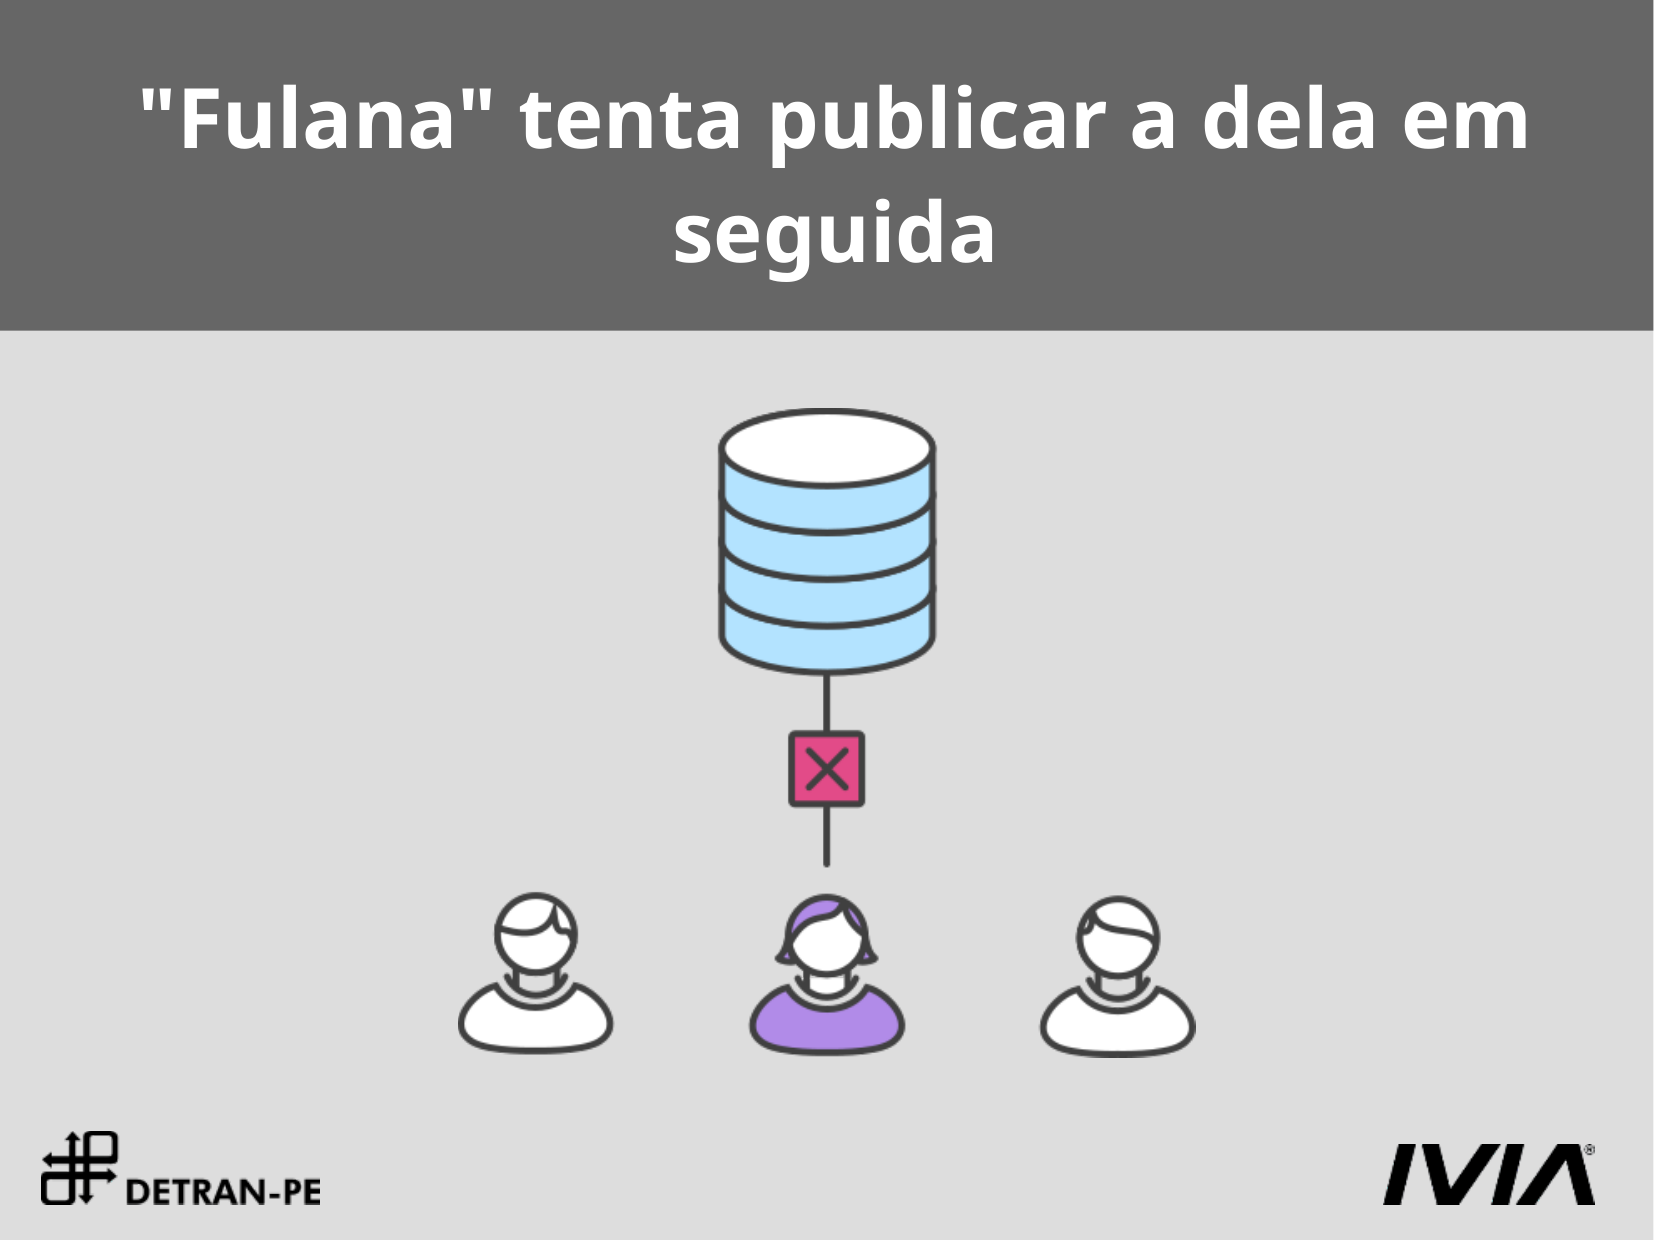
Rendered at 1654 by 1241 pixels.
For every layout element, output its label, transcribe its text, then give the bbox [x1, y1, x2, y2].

title "Fulana" tenta publicar a dela em seguida [70, 35, 1601, 312]
text_box [0, 0, 1654, 331]
picture [458, 408, 1196, 1058]
picture [41, 1131, 320, 1205]
picture [1383, 1144, 1595, 1205]
